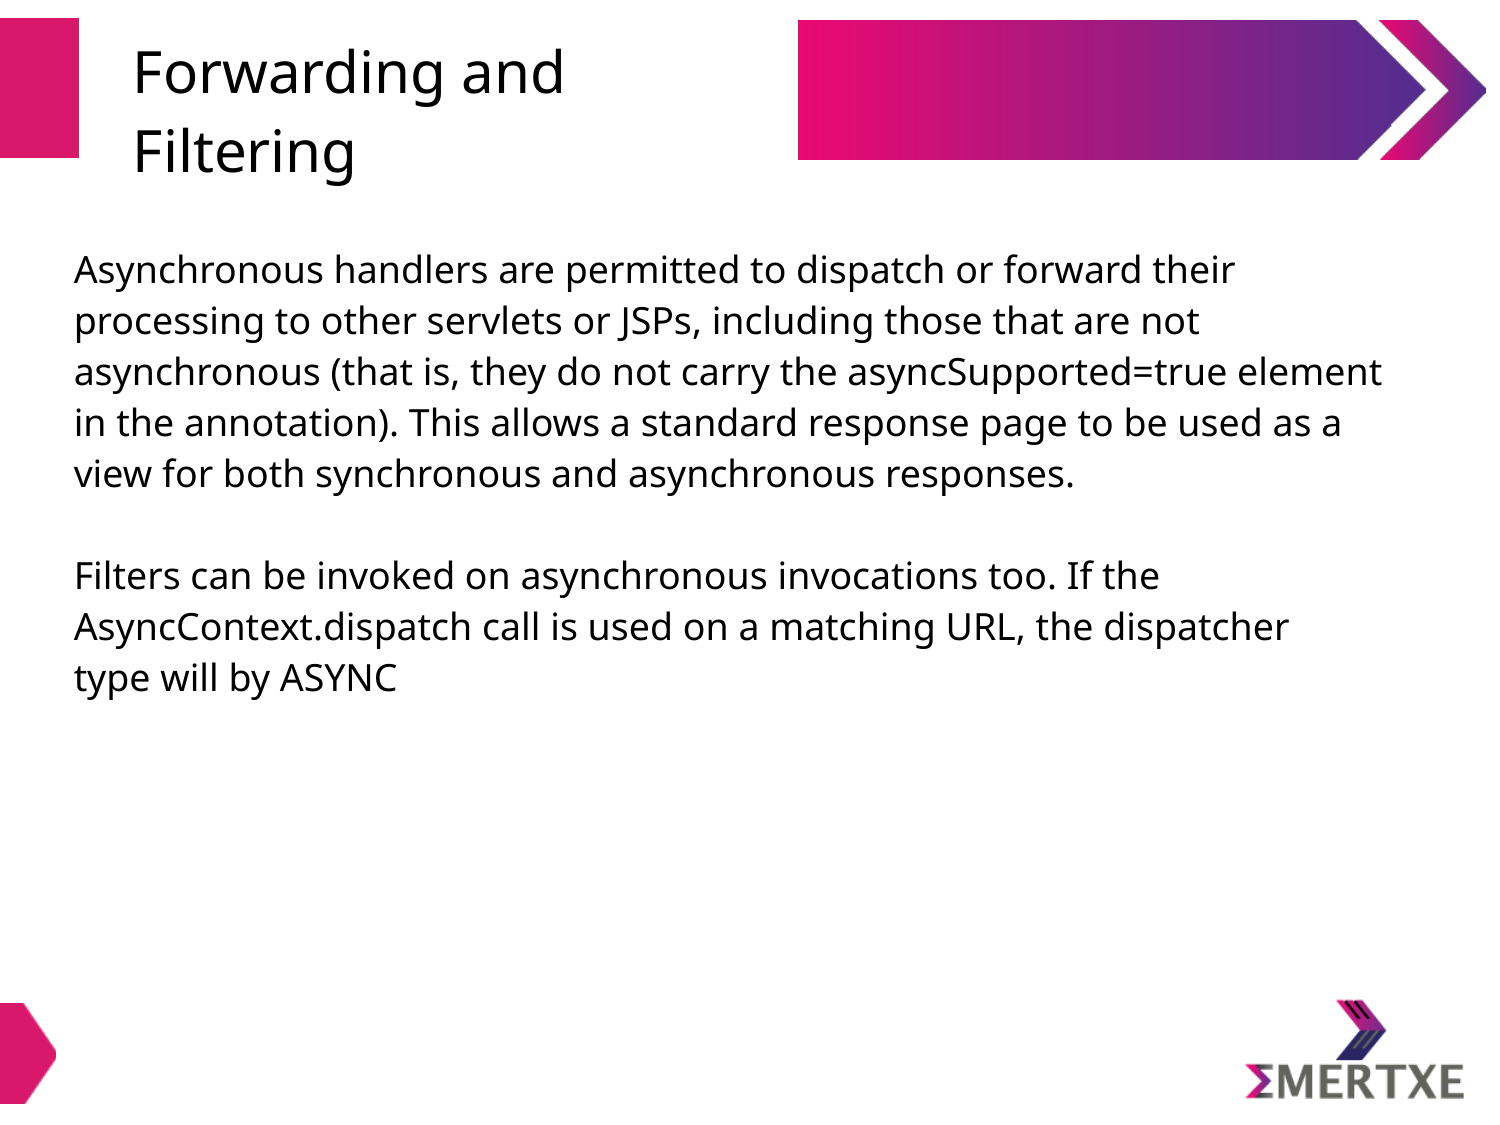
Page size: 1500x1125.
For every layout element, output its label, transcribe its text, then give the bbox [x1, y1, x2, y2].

picture [1245, 996, 1465, 1099]
text_box Asynchronous handlers are permitted to dispatch or forward their processing to other servlets or JSPs, including those that are not asynchronous (that is, they do not carry the asyncSupported=true element in the annotation). This allows a standard response page to be used as a view for both synchronous and asynchronous responses. Filters can be invoked on asynchronous invocations too. If the AsyncContext.dispatch call is used on a matching URL, the dispatcher type will by ASYNC [59, 236, 1430, 648]
text_box Forwarding and Filtering [118, 23, 780, 175]
picture [798, 20, 1486, 160]
